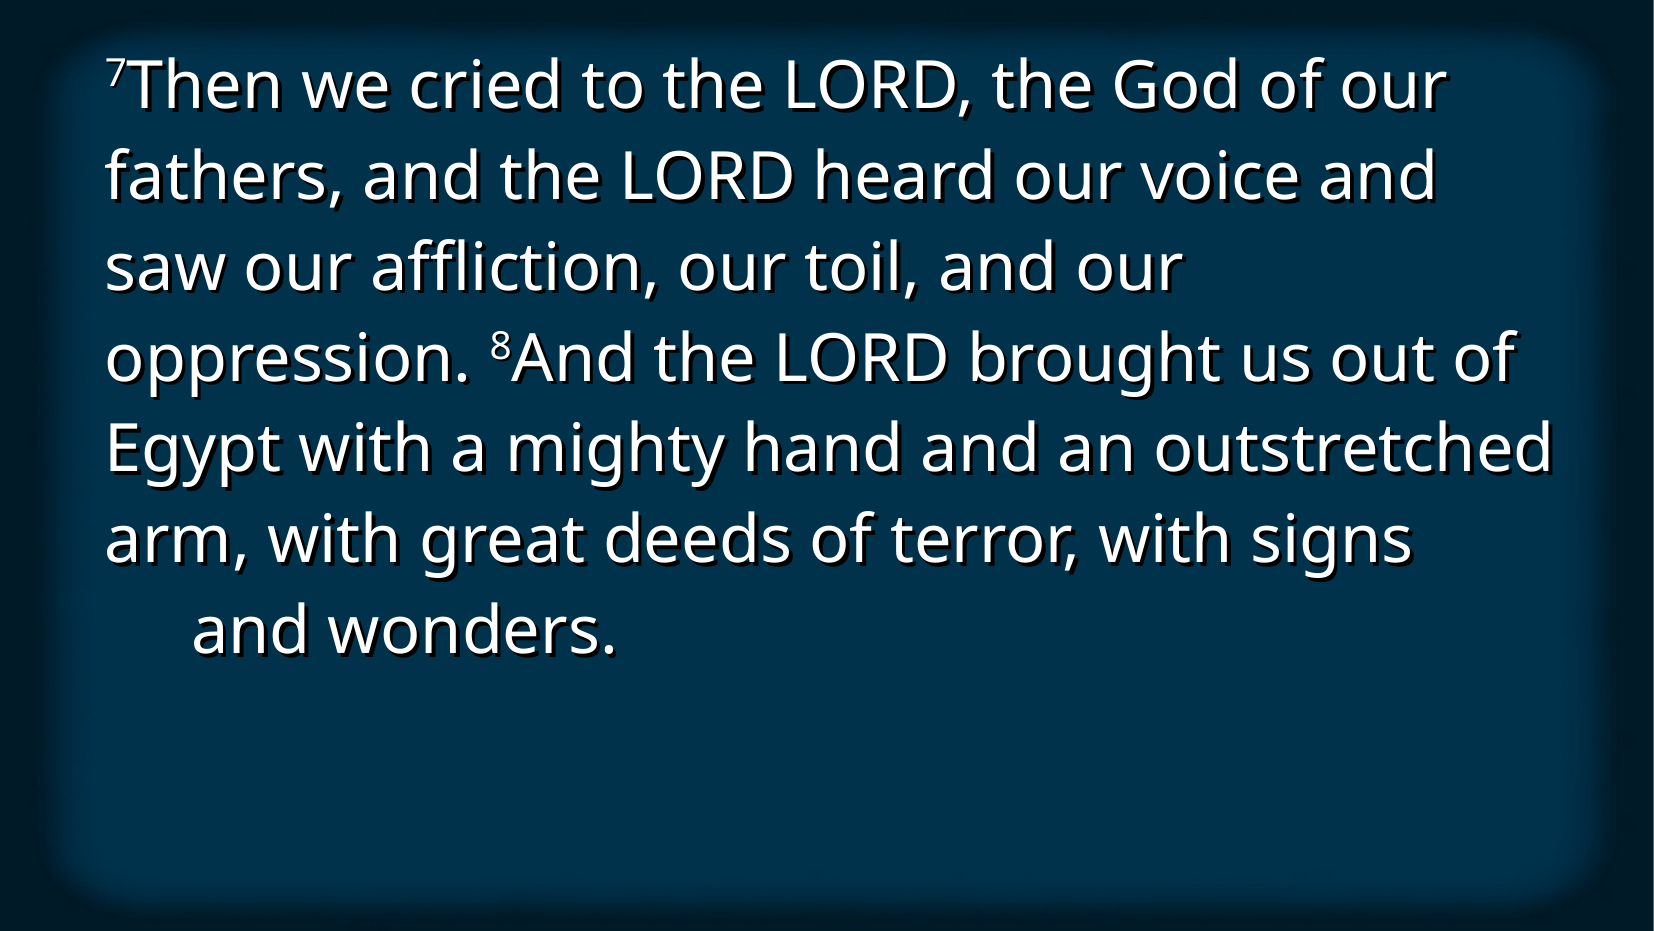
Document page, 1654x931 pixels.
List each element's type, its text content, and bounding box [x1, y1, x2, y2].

text_box 7Then we cried to the LORD, the God of our fathers, and the LORD heard our voice and saw our affliction, our toil, and our oppression. 8And the LORD brought us out of Egypt with a mighty hand and an outstretched arm, with great deeds of terror, with signs and wonders. [90, 30, 1576, 667]
picture [0, 0, 1654, 931]
